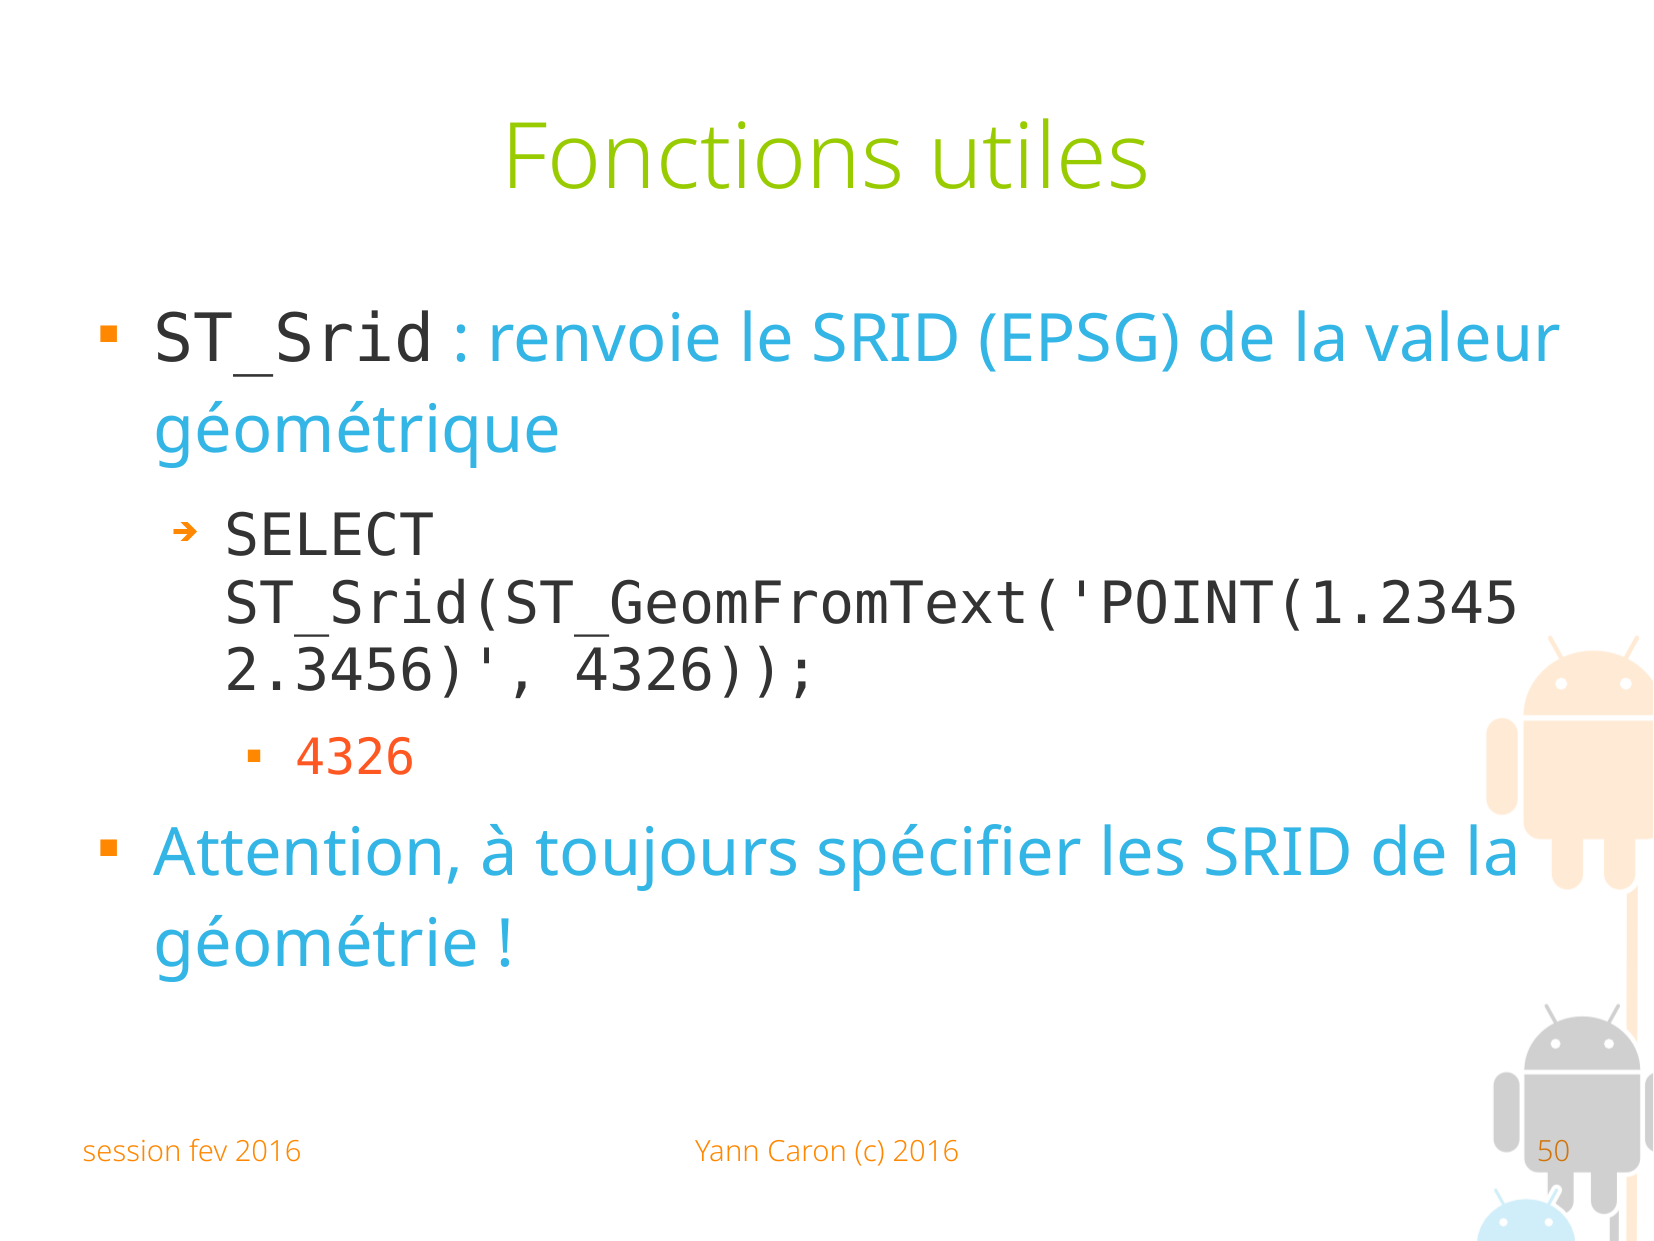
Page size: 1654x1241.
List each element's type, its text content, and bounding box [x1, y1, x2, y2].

picture [240, 423, 1654, 1241]
title Fonctions utiles [82, 49, 1571, 257]
list ST_Srid : renvoie le SRID (EPSG) de la valeur géométrique SELECT ST_Srid(ST_GeomFromText('POINT(1.2345 2.3456)', 4326)); 4326 Attention, à toujours spécifier les SRID de la géométrie ! [82, 290, 1571, 1010]
